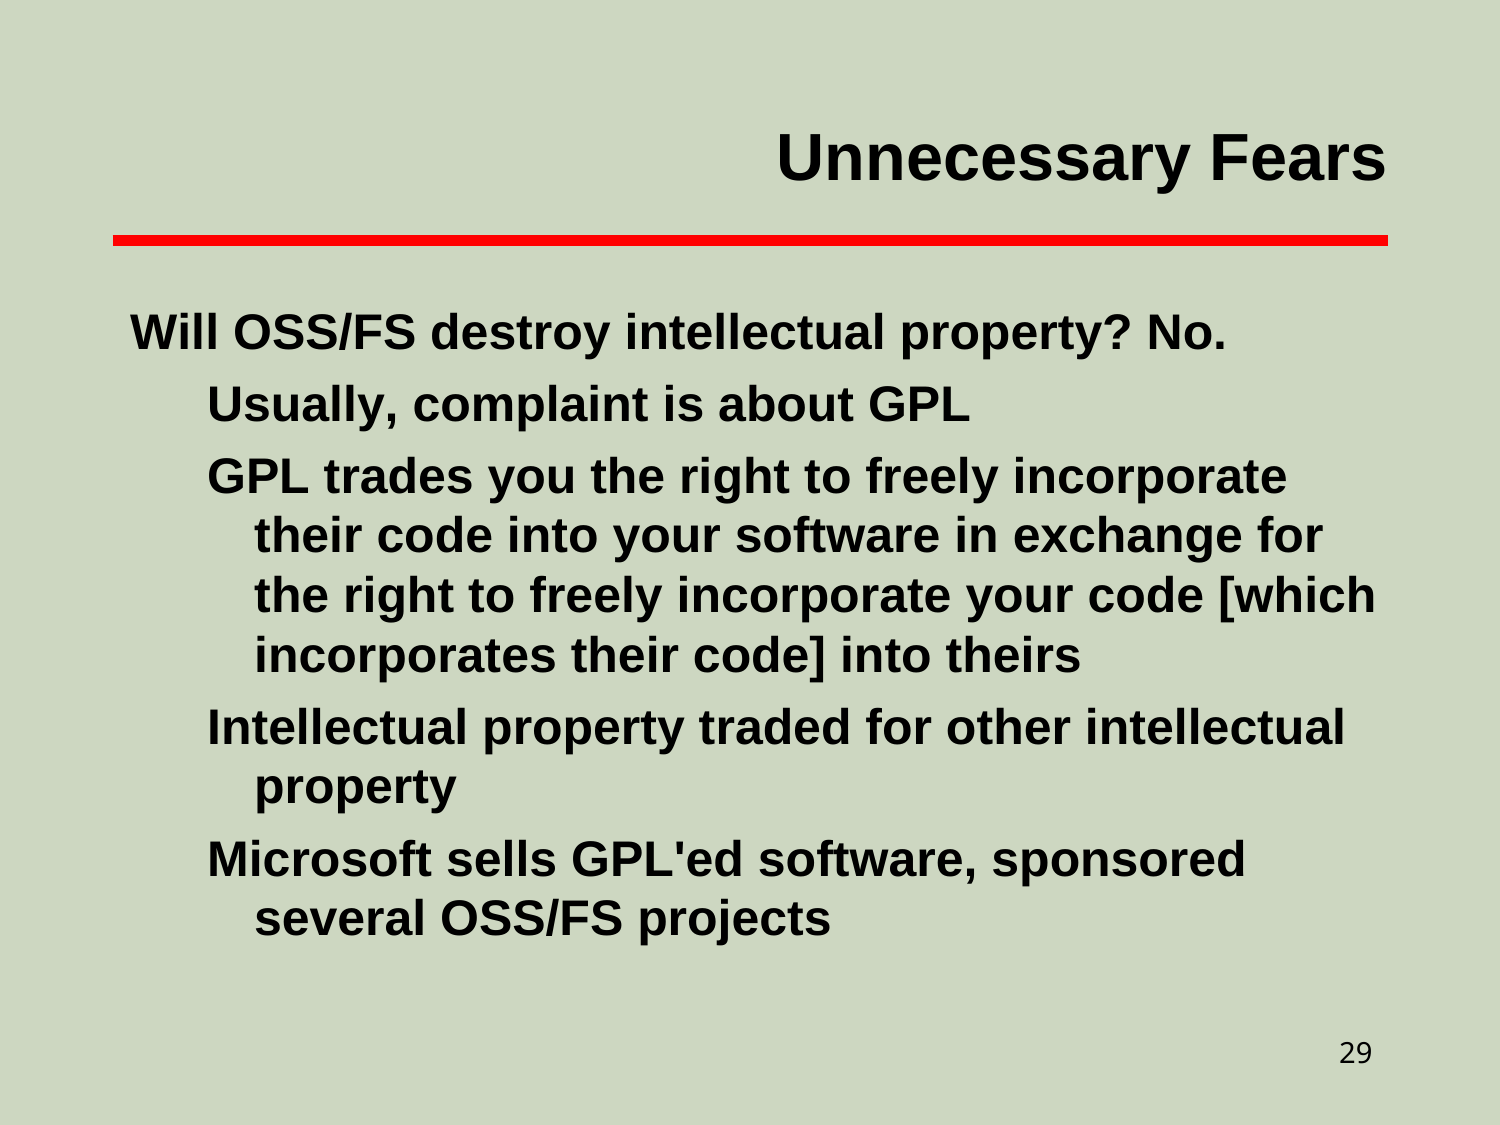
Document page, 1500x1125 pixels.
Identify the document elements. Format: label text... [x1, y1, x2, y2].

title Unnecessary Fears [337, 85, 1388, 224]
list Will OSS/FS destroy intellectual property? No. Usually, complaint is about GPL GPL trades you the right to freely incorporate their code into your software in exchange for the right to freely incorporate your code [which incorporates their code] into theirs Intellectual property traded for other intellectual property Microsoft sells GPL'ed software, sponsored several OSS/FS projects [112, 299, 1388, 1001]
